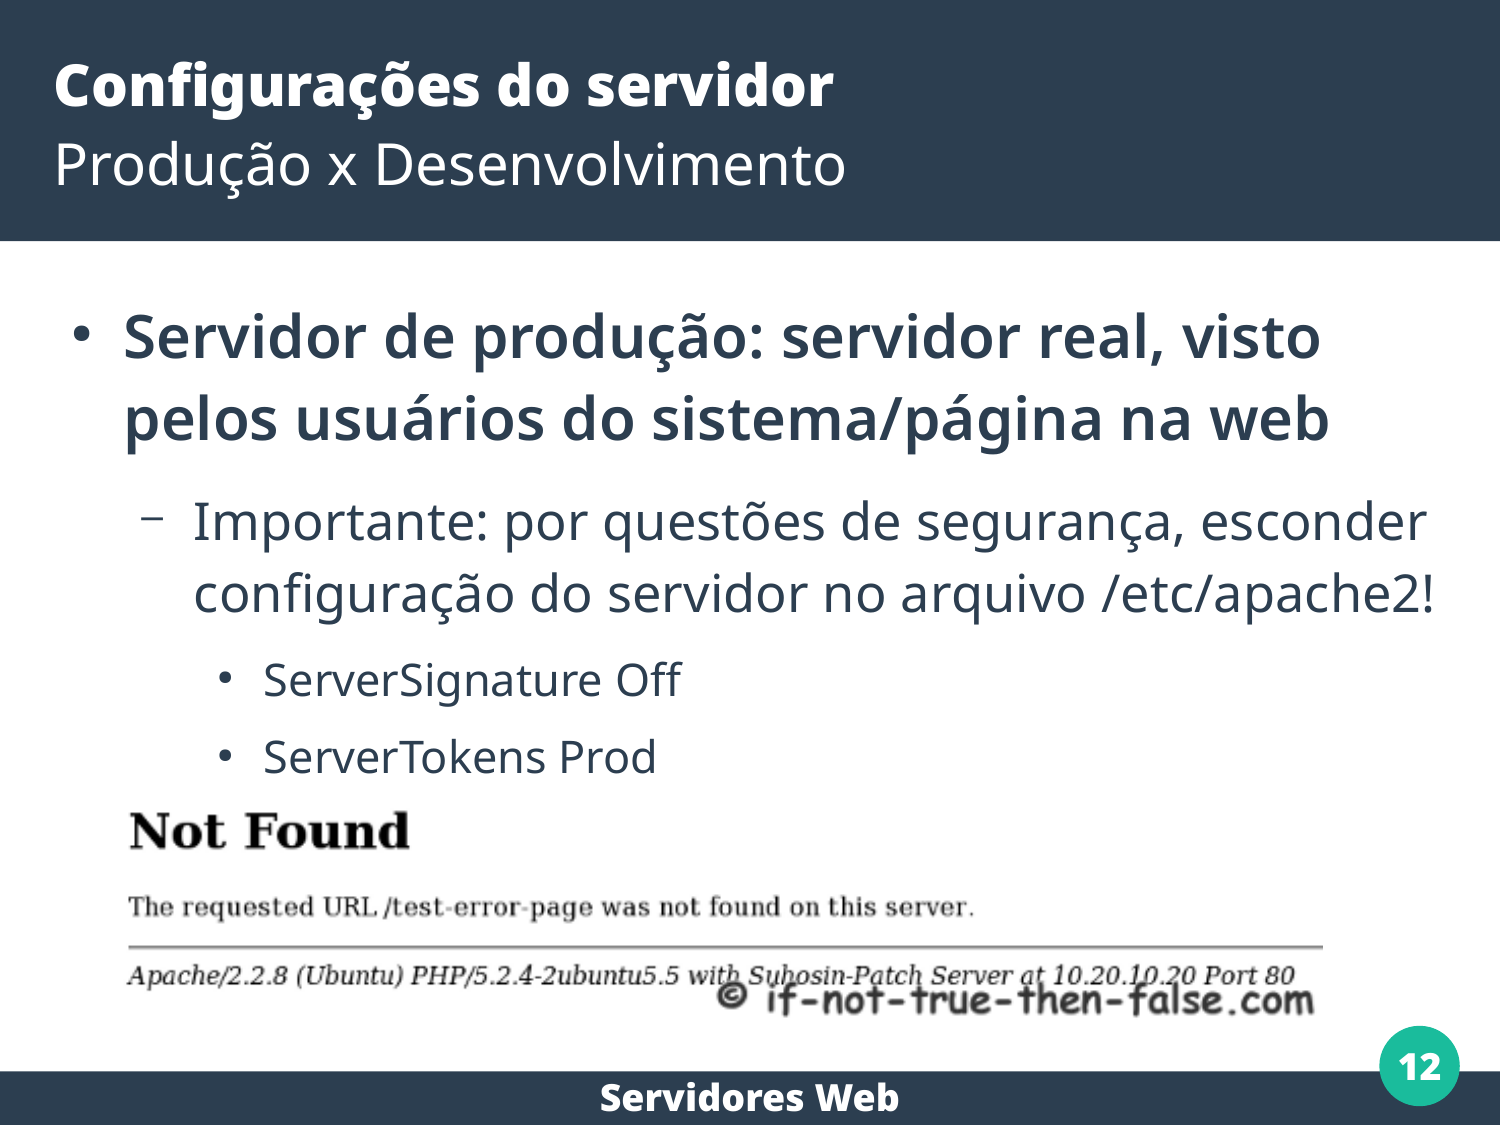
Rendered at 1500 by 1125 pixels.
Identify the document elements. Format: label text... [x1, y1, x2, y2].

title Configurações do servidor Produção x Desenvolvimento [53, 44, 1447, 188]
picture [123, 797, 1323, 1028]
list Servidor de produção: servidor real, visto pelos usuários do sistema/página na web Importante: por questões de segurança, esconder configuração do servidor no arquivo /etc/apache2! ServerSignature Off ServerTokens Prod [53, 294, 1447, 798]
